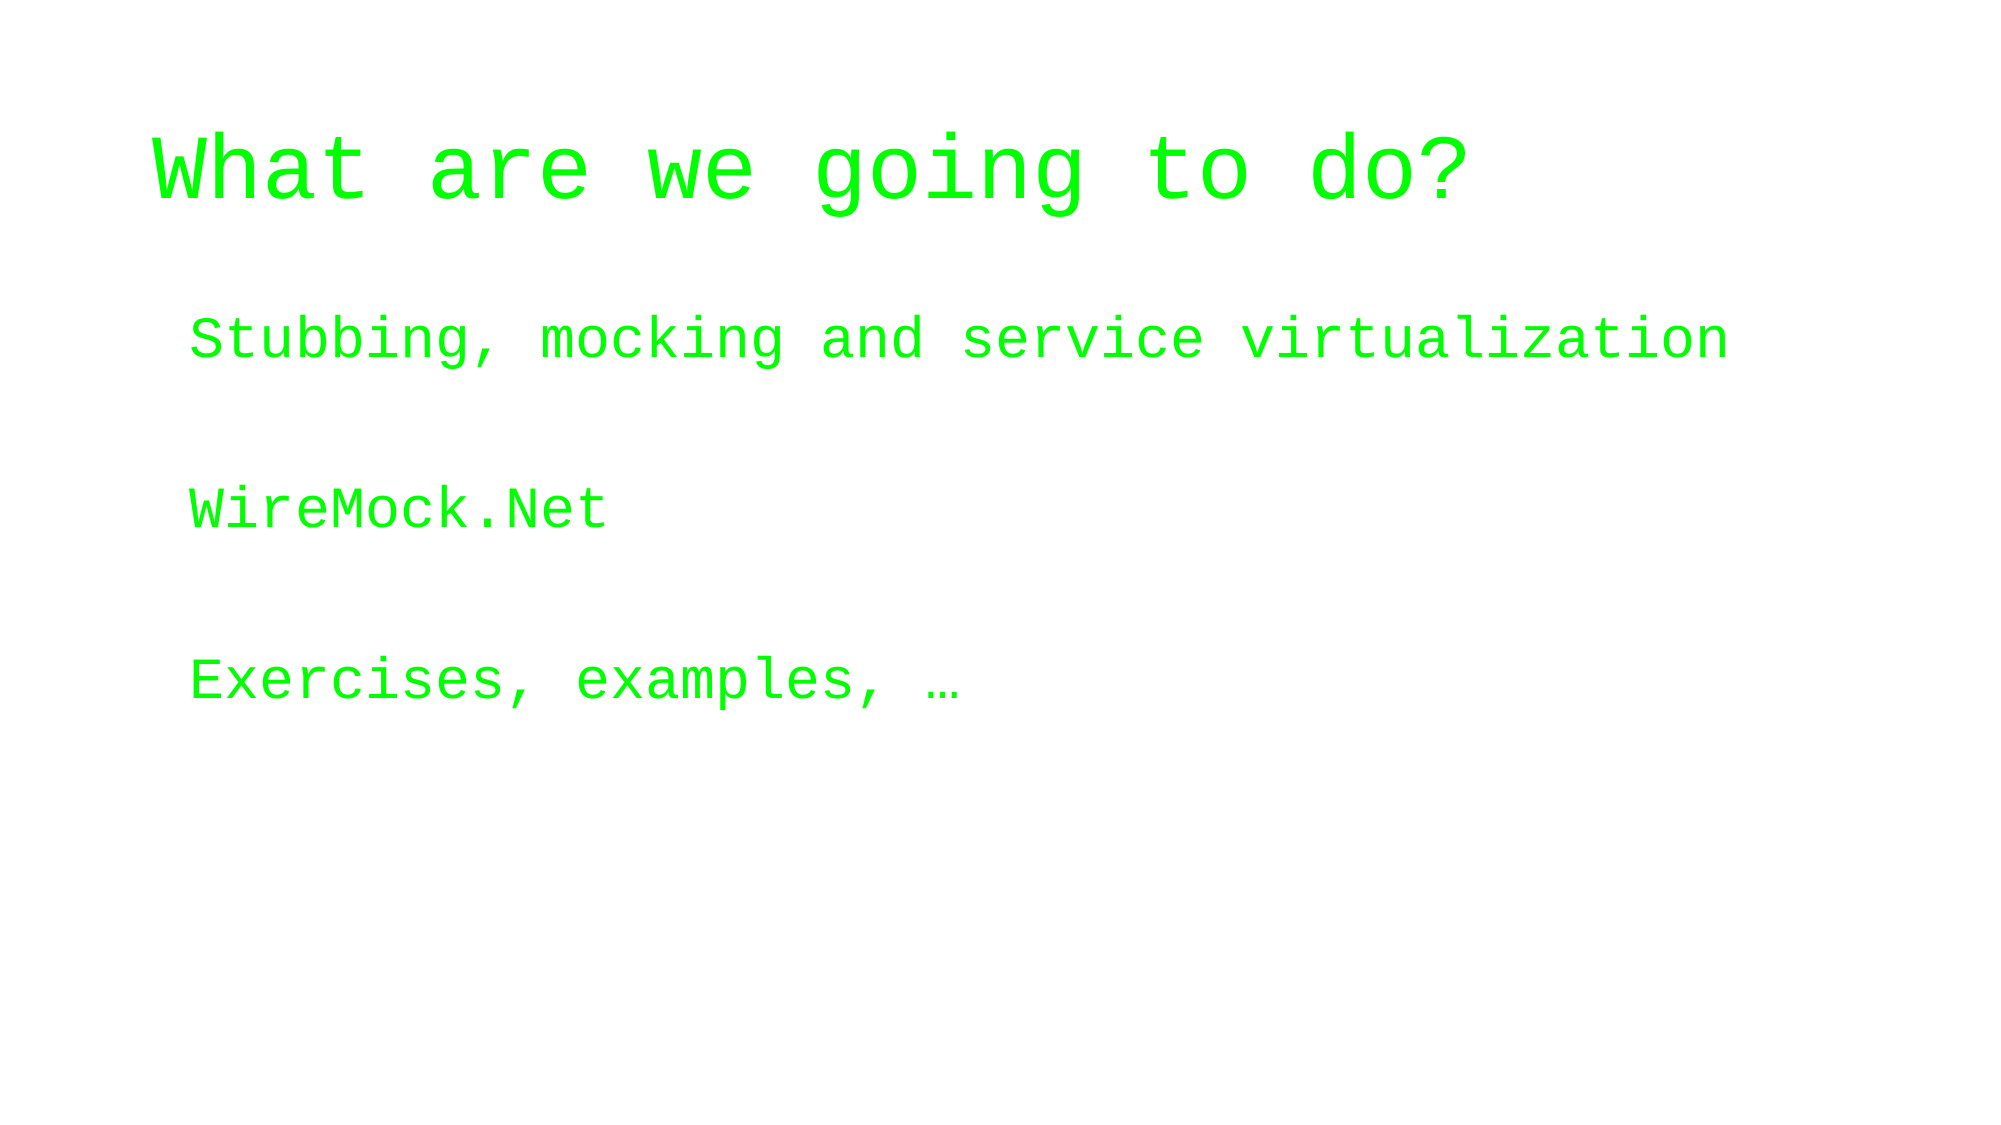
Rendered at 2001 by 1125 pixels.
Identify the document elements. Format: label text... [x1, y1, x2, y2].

title What are we going to do? [137, 59, 1863, 278]
list Stubbing, mocking and service virtualization WireMock.Net Exercises, examples, … [137, 299, 1863, 1014]
